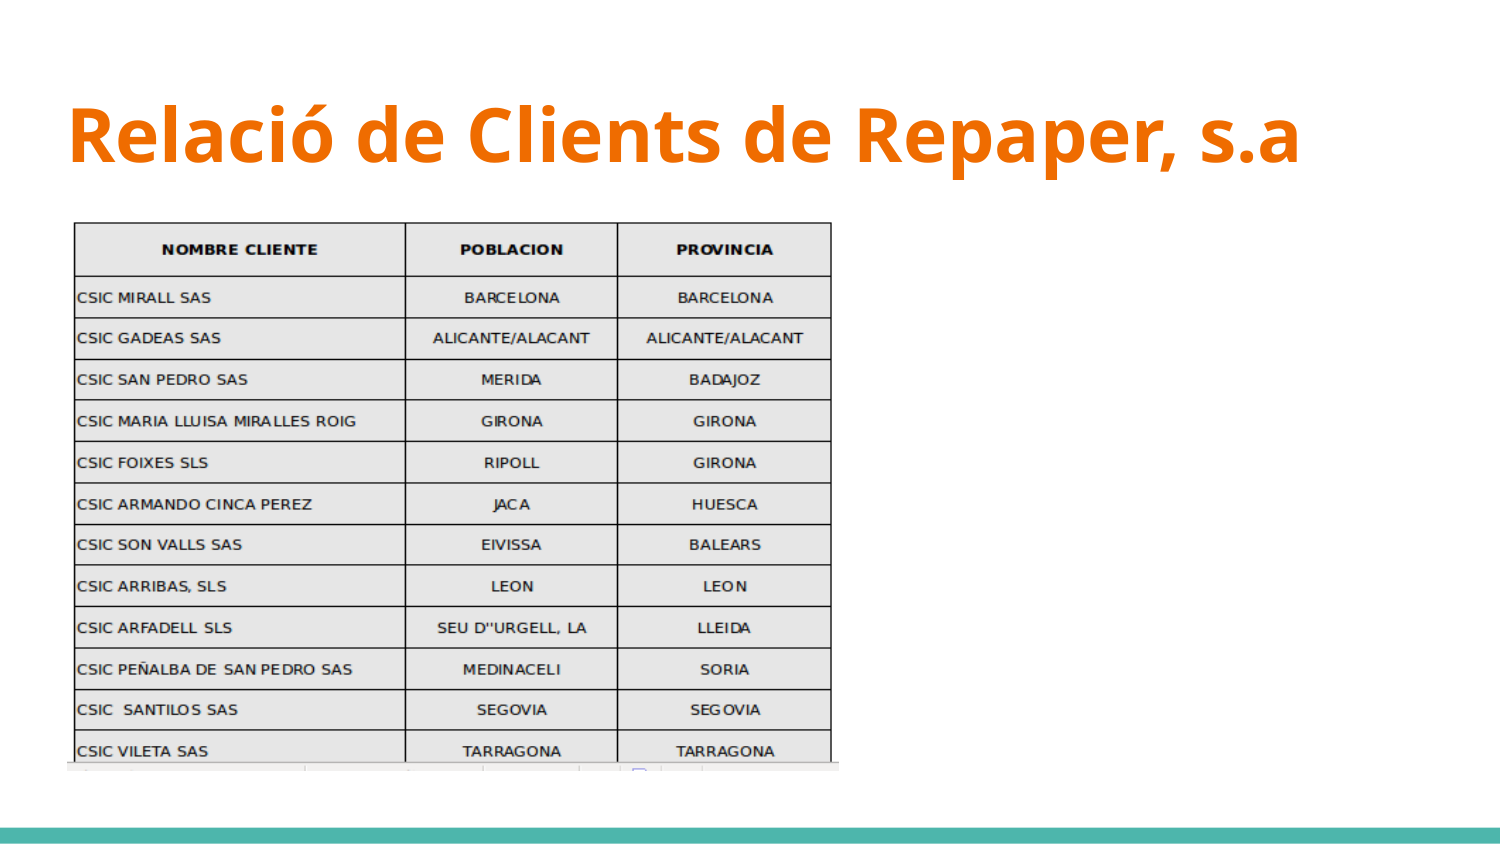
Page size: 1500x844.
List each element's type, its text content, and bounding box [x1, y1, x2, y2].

title Relació de Clients de Repaper, s.a [51, 72, 1449, 189]
picture [67, 216, 839, 771]
